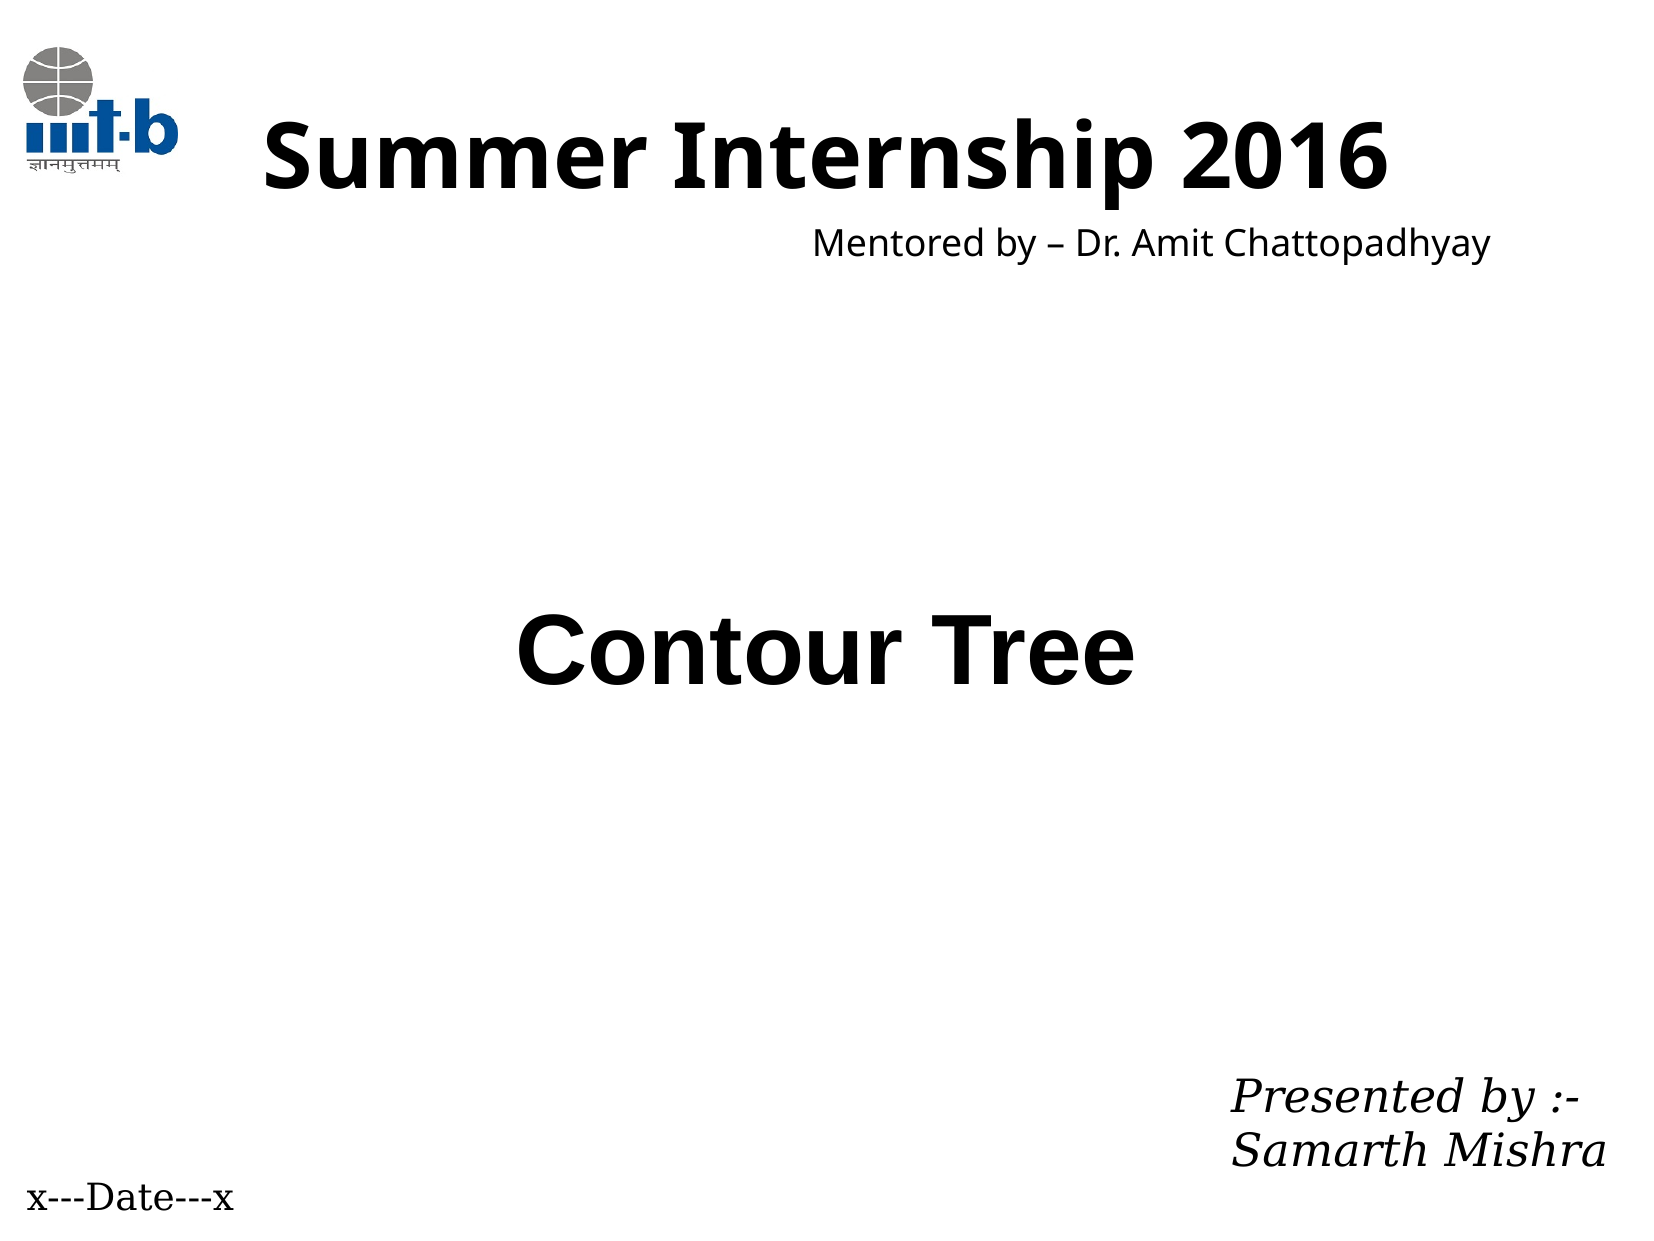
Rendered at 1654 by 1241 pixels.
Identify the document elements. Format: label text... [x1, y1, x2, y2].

subtitle Contour Tree [82, 290, 1571, 1010]
text_box Presented by :- Samarth Mishra [1216, 1062, 1642, 1229]
text_box x---Date---x [11, 1168, 438, 1241]
picture [23, 35, 178, 189]
title Mentored by – Dr. Amit Chattopadhyay [649, 177, 1654, 308]
title Summer Internship 2016 [82, 49, 1571, 257]
